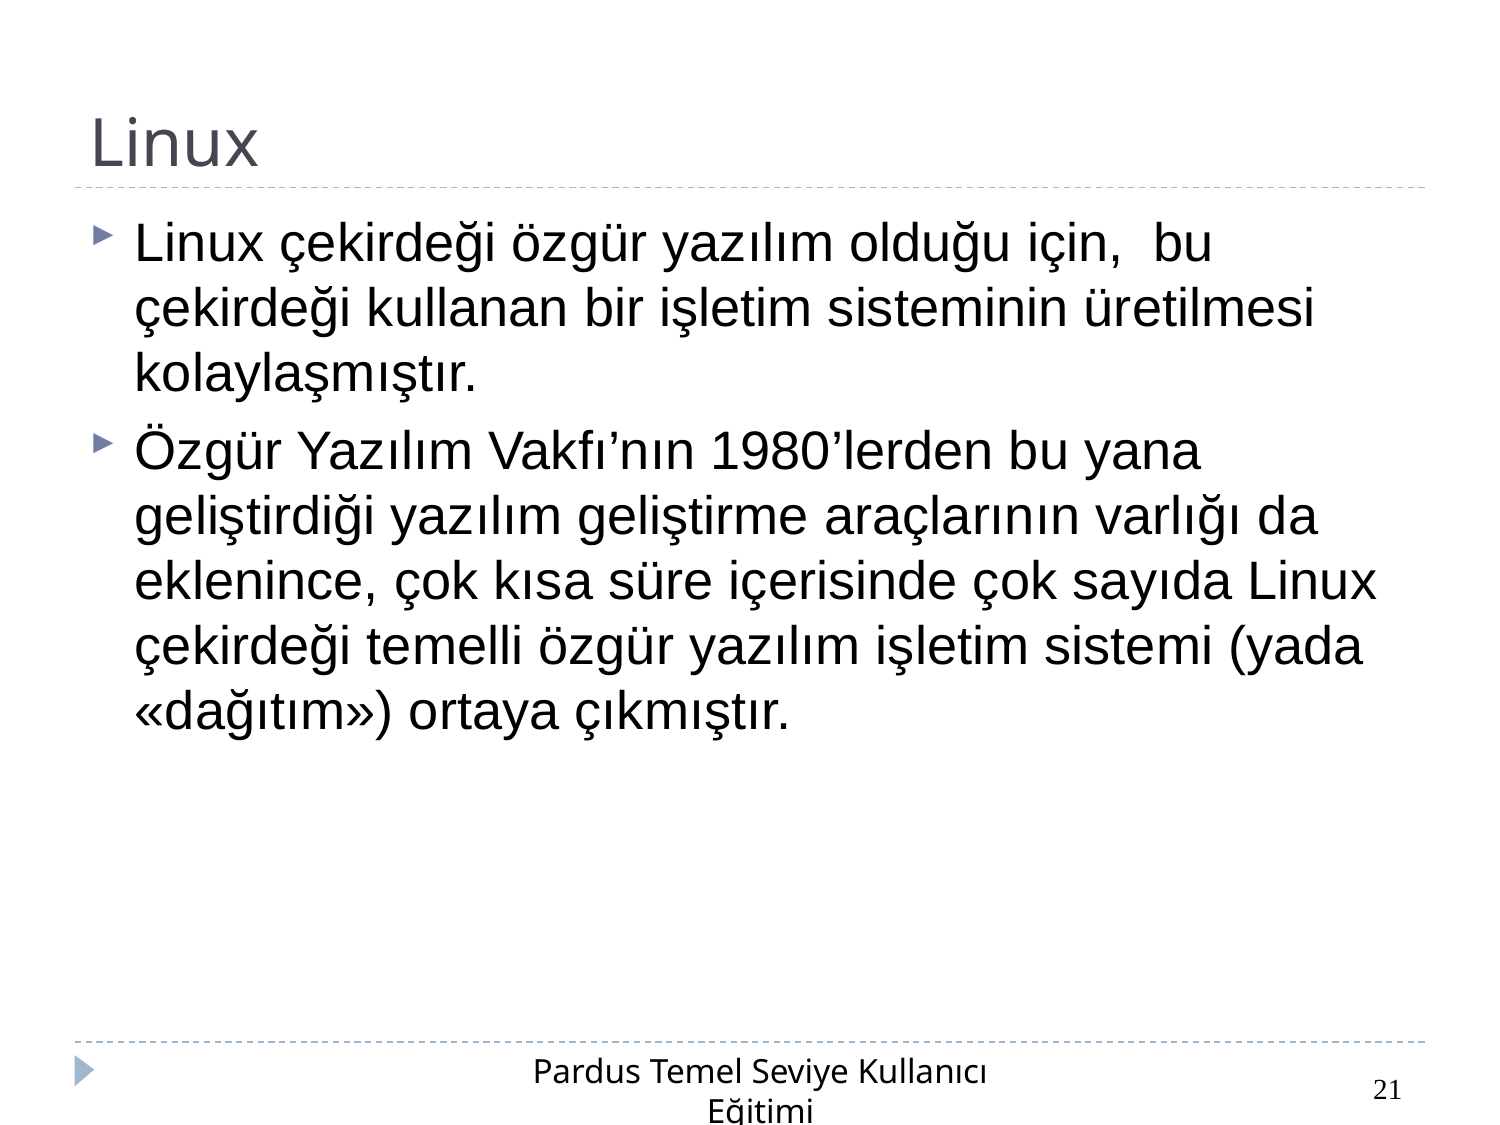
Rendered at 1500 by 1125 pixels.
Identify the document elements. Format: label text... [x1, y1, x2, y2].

title Linux [75, 24, 1425, 188]
list Linux çekirdeği özgür yazılım olduğu için, bu çekirdeği kullanan bir işletim sisteminin üretilmesi kolaylaşmıştır. Özgür Yazılım Vakfı’nın 1980’lerden bu yana geliştirdiği yazılım geliştirme araçlarının varlığı da eklenince, çok kısa süre içerisinde çok sayıda Linux çekirdeği temelli özgür yazılım işletim sistemi (yada «dağıtım») ortaya çıkmıştır. [75, 200, 1425, 1010]
